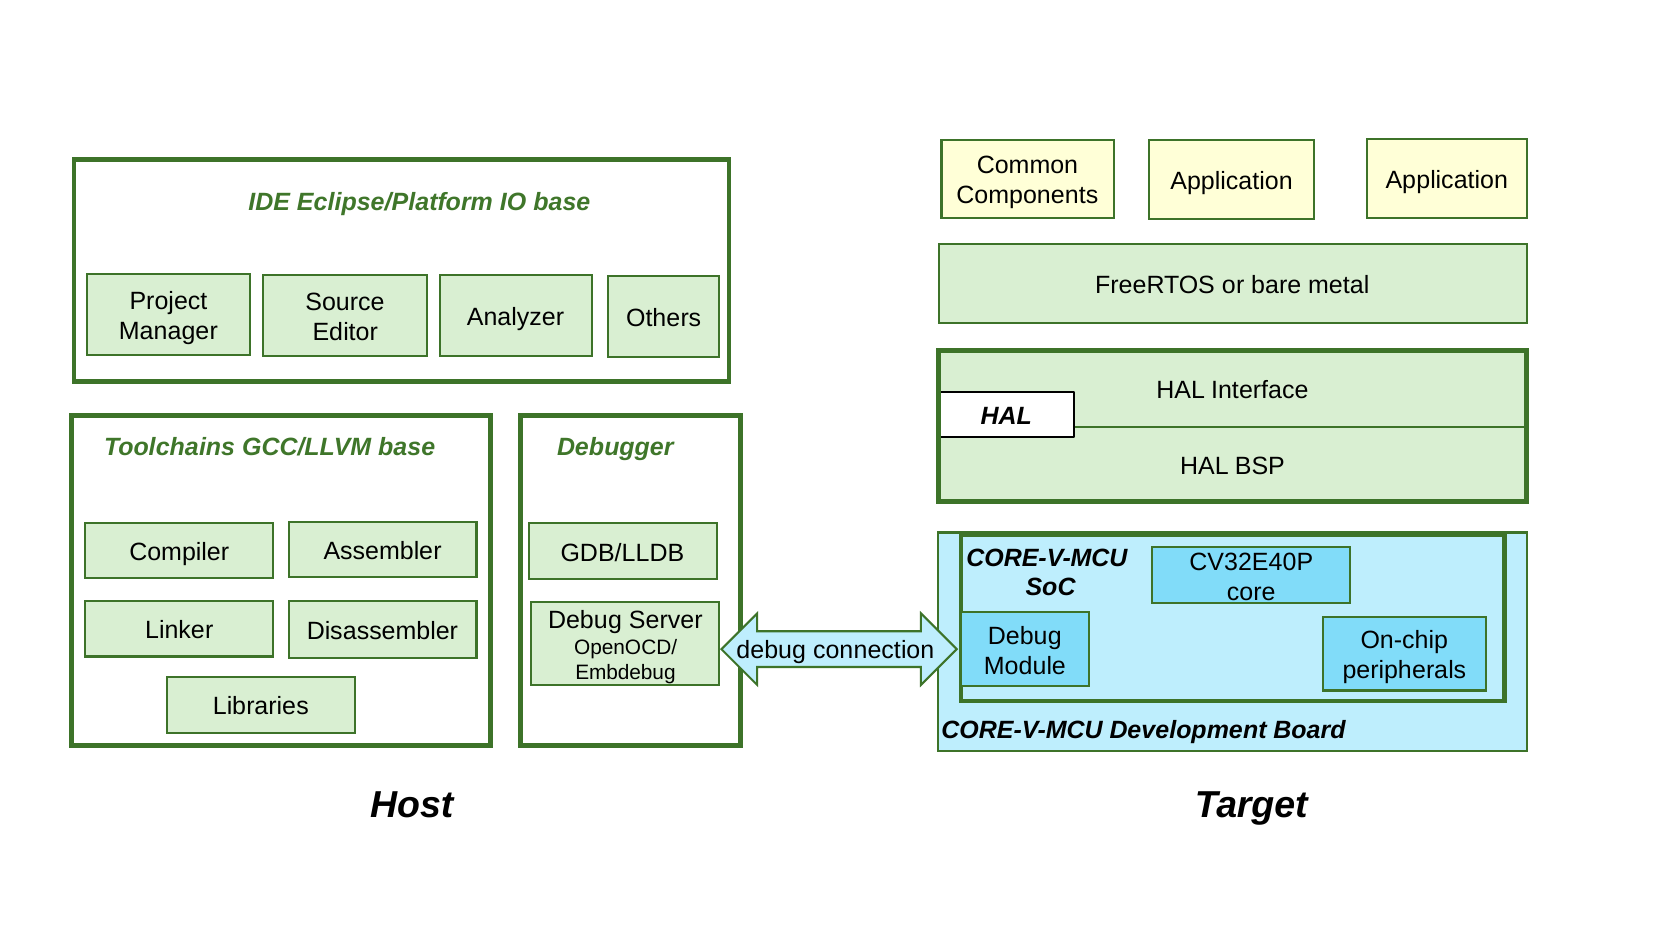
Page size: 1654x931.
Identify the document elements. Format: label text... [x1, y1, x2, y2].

text_box Others [607, 275, 720, 357]
text_box Compiler [85, 522, 274, 579]
text_box CORE-V-MCU Development Board [926, 706, 1527, 752]
text_box Debug Server OpenOCD/ Embdebug [531, 601, 720, 685]
text_box Linker [85, 601, 274, 657]
text_box debug connection [721, 618, 1006, 679]
text_box [751, 679, 758, 685]
text_box Host [355, 772, 469, 833]
text_box Application [1149, 140, 1315, 219]
text_box HAL BSP [941, 428, 1524, 499]
text_box HAL [941, 392, 1074, 438]
text_box On-chip peripherals [1322, 616, 1487, 691]
text_box Application [1367, 138, 1527, 218]
text_box IDE Eclipse/Platform IO base [156, 177, 684, 223]
text_box [937, 532, 1527, 706]
text_box Debugger [743, 422, 749, 468]
text_box Assembler [288, 521, 477, 578]
text_box Disassembler [288, 601, 477, 658]
text_box Toolchains GCC/LLVM base [89, 422, 486, 468]
text_box Source Editor [263, 275, 428, 356]
text_box Common Components [941, 139, 1114, 219]
text_box Debugger [542, 422, 738, 468]
text_box CORE-V-MCU SoC [951, 533, 1150, 609]
text_box Libraries [166, 677, 355, 733]
text_box [920, 679, 927, 685]
text_box CV32E40P core [1151, 546, 1351, 604]
text_box Project Manager [86, 274, 251, 355]
text_box Debug Module [960, 612, 1090, 687]
text_box FreeRTOS or bare metal [938, 244, 1527, 323]
text_box GDB/LLDB [528, 522, 717, 580]
text_box HAL Interface [941, 353, 1524, 428]
text_box Target [1179, 772, 1323, 833]
text_box Analyzer [439, 275, 592, 356]
